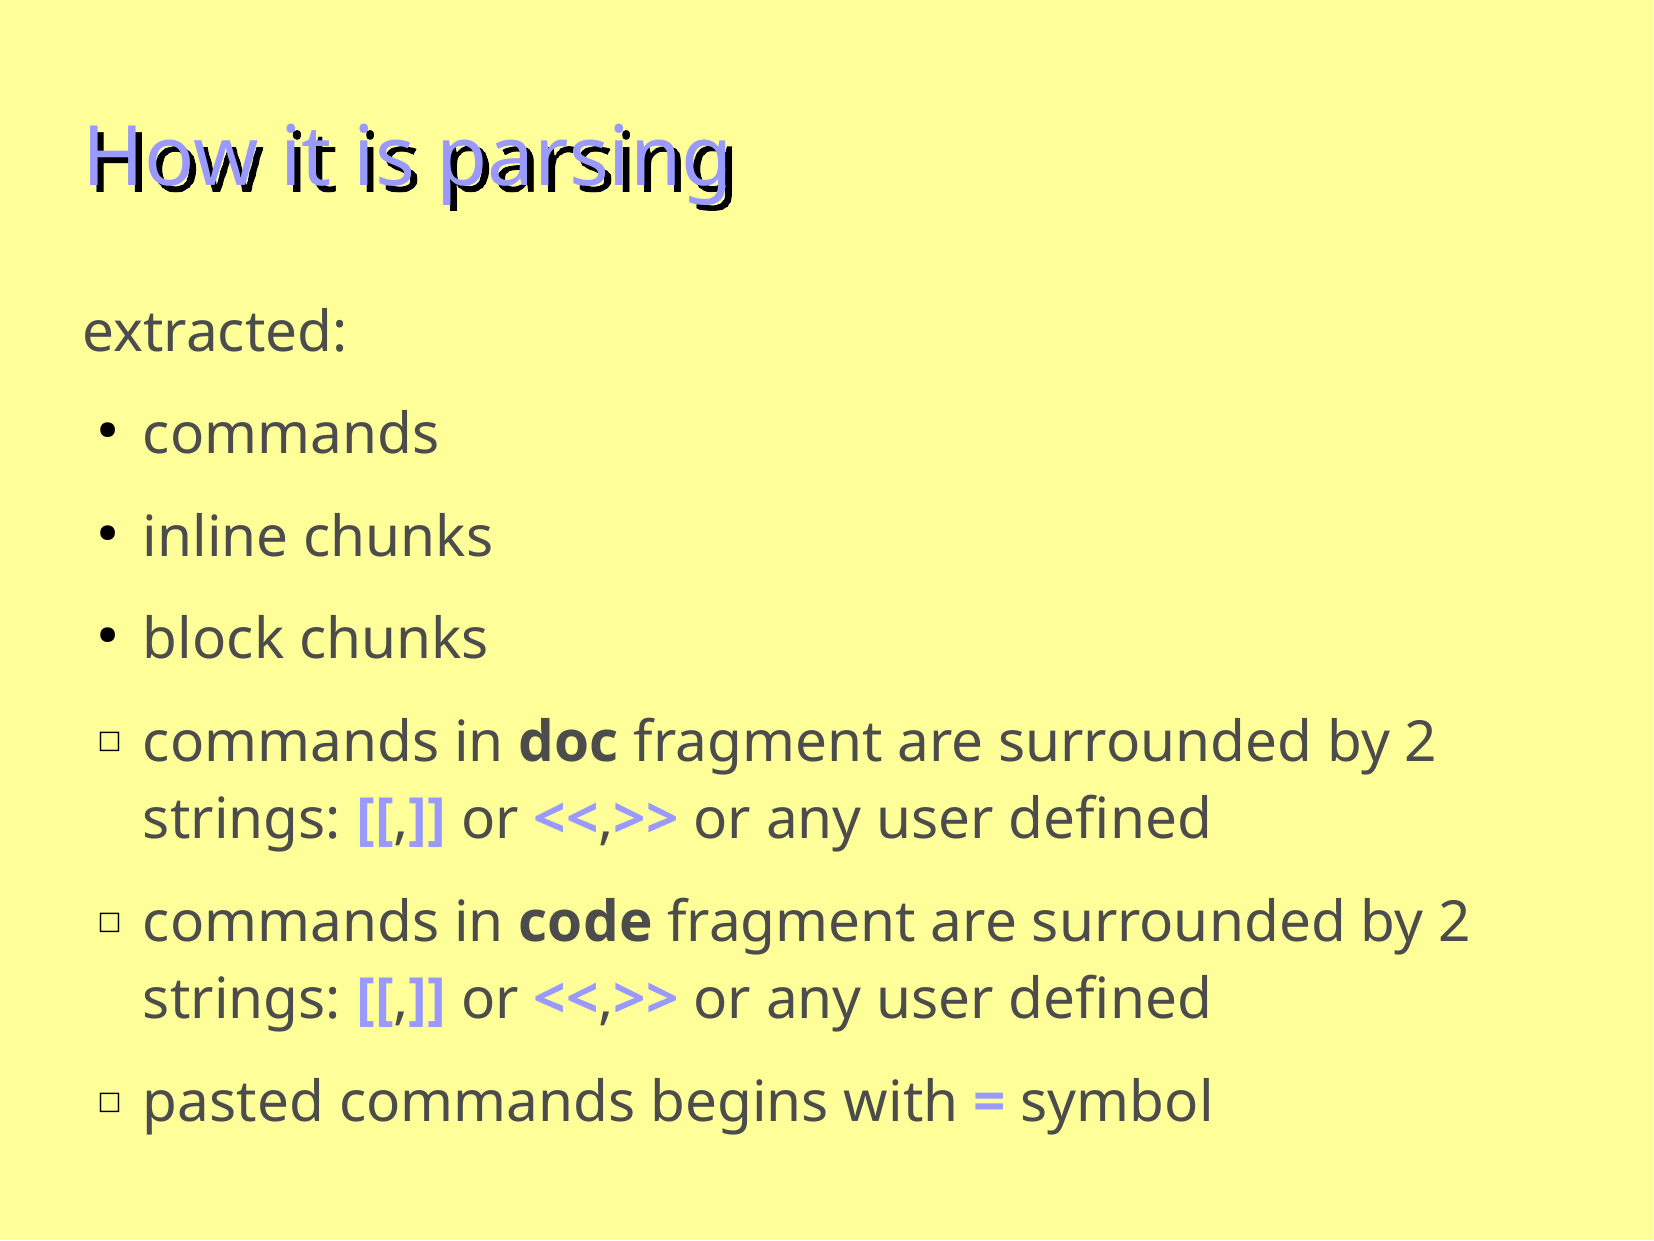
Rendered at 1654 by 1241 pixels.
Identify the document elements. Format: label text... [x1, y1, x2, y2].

title How it is parsing [82, 49, 1571, 257]
list extracted: commands inline chunks block chunks commands in doc fragment are surrounded by 2 strings: [[,]] or <<,>> or any user defined commands in code fragment are surrounded by 2 strings: [[,]] or <<,>> or any user defined pasted commands begins with = symbol [82, 290, 1538, 1158]
